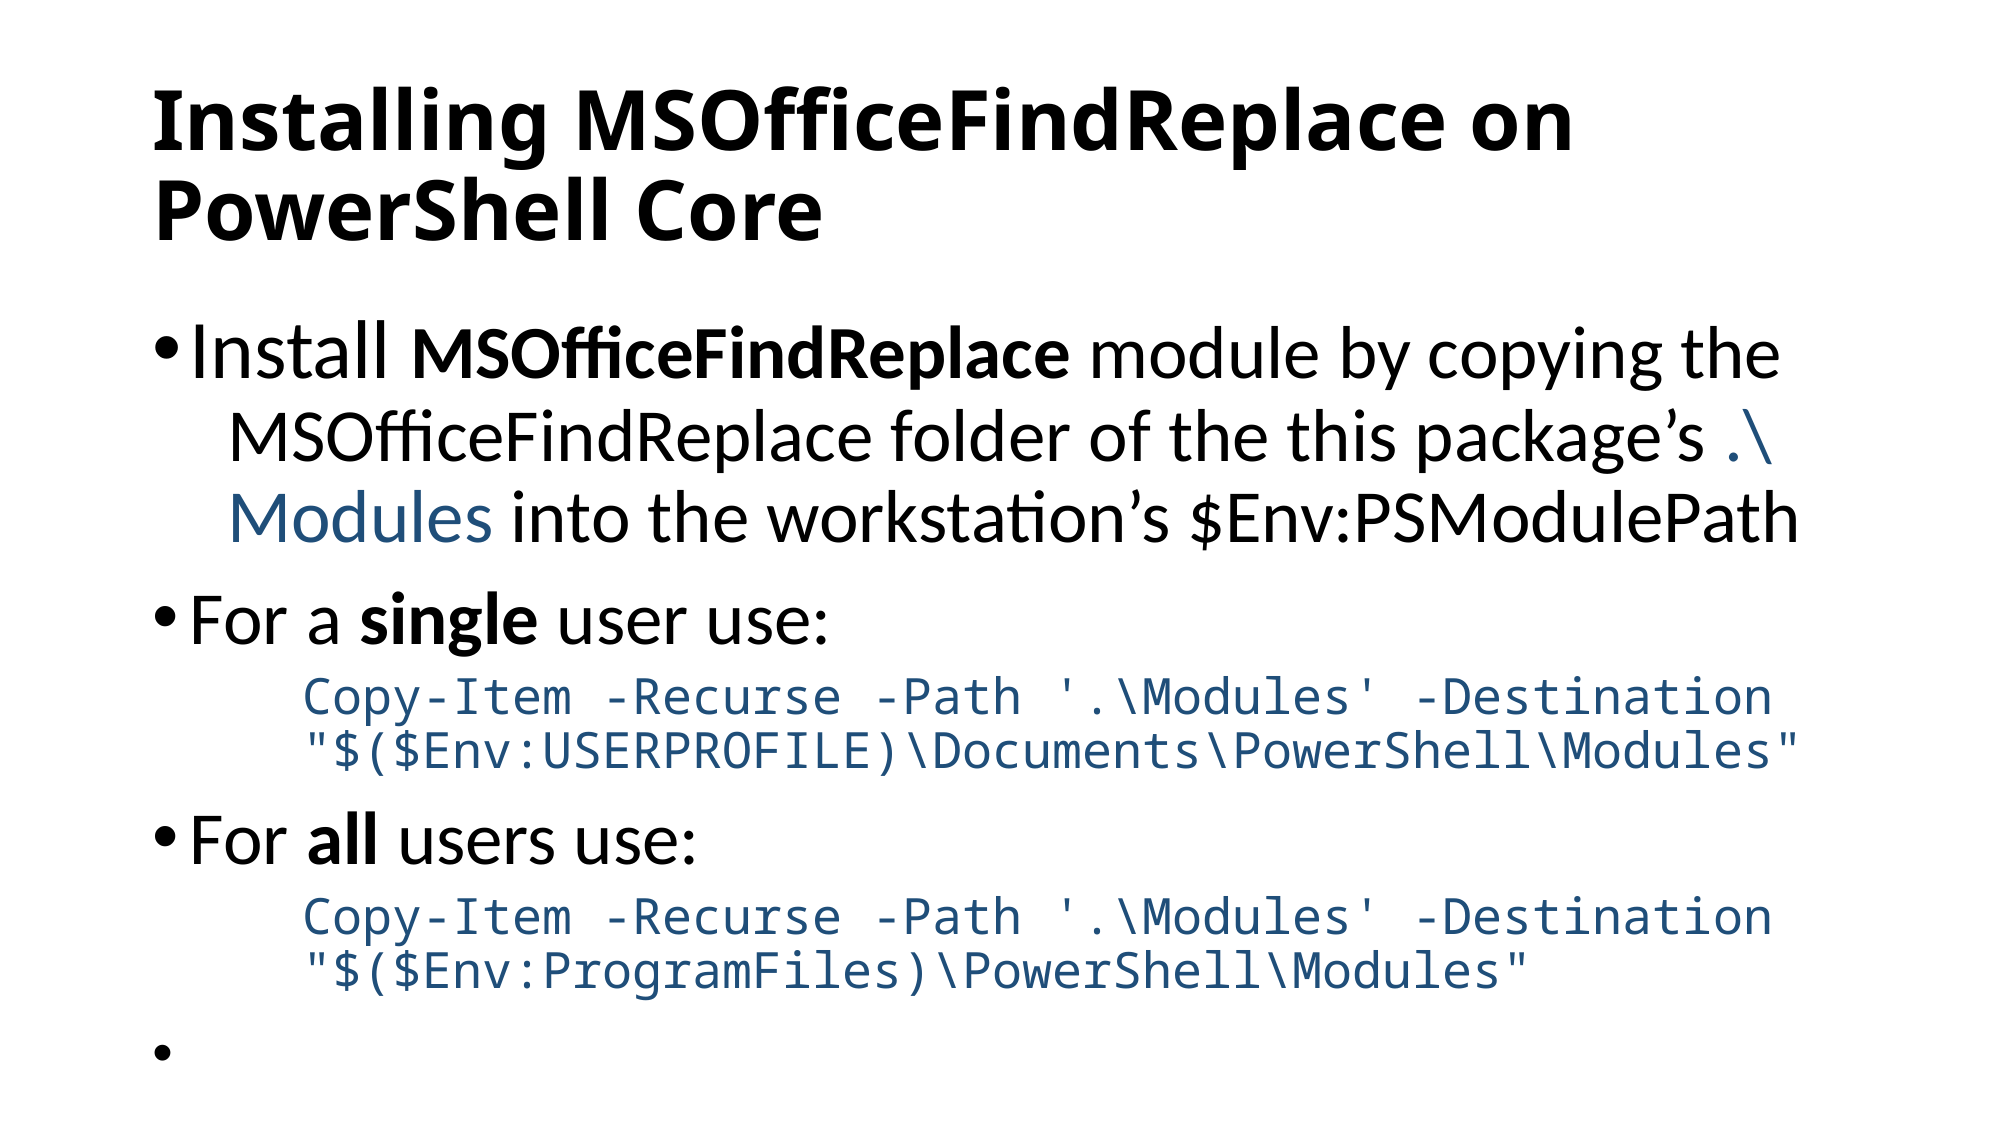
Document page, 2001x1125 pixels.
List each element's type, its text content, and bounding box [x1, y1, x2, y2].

list Install MSOfficeFindReplace module by copying the MSOfficeFindReplace folder of the this package’s .\Modules into the workstation’s $Env:PSModulePath For a single user use: Copy-Item -Recurse -Path '.\Modules' -Destination "$($Env:USERPROFILE)\Documents\PowerShell\Modules" For all users use: Copy-Item -Recurse -Path '.\Modules' -Destination "$($Env:ProgramFiles)\PowerShell\Modules" [137, 299, 1863, 1014]
title Installing MSOfficeFindReplace on PowerShell Core [137, 59, 1863, 278]
